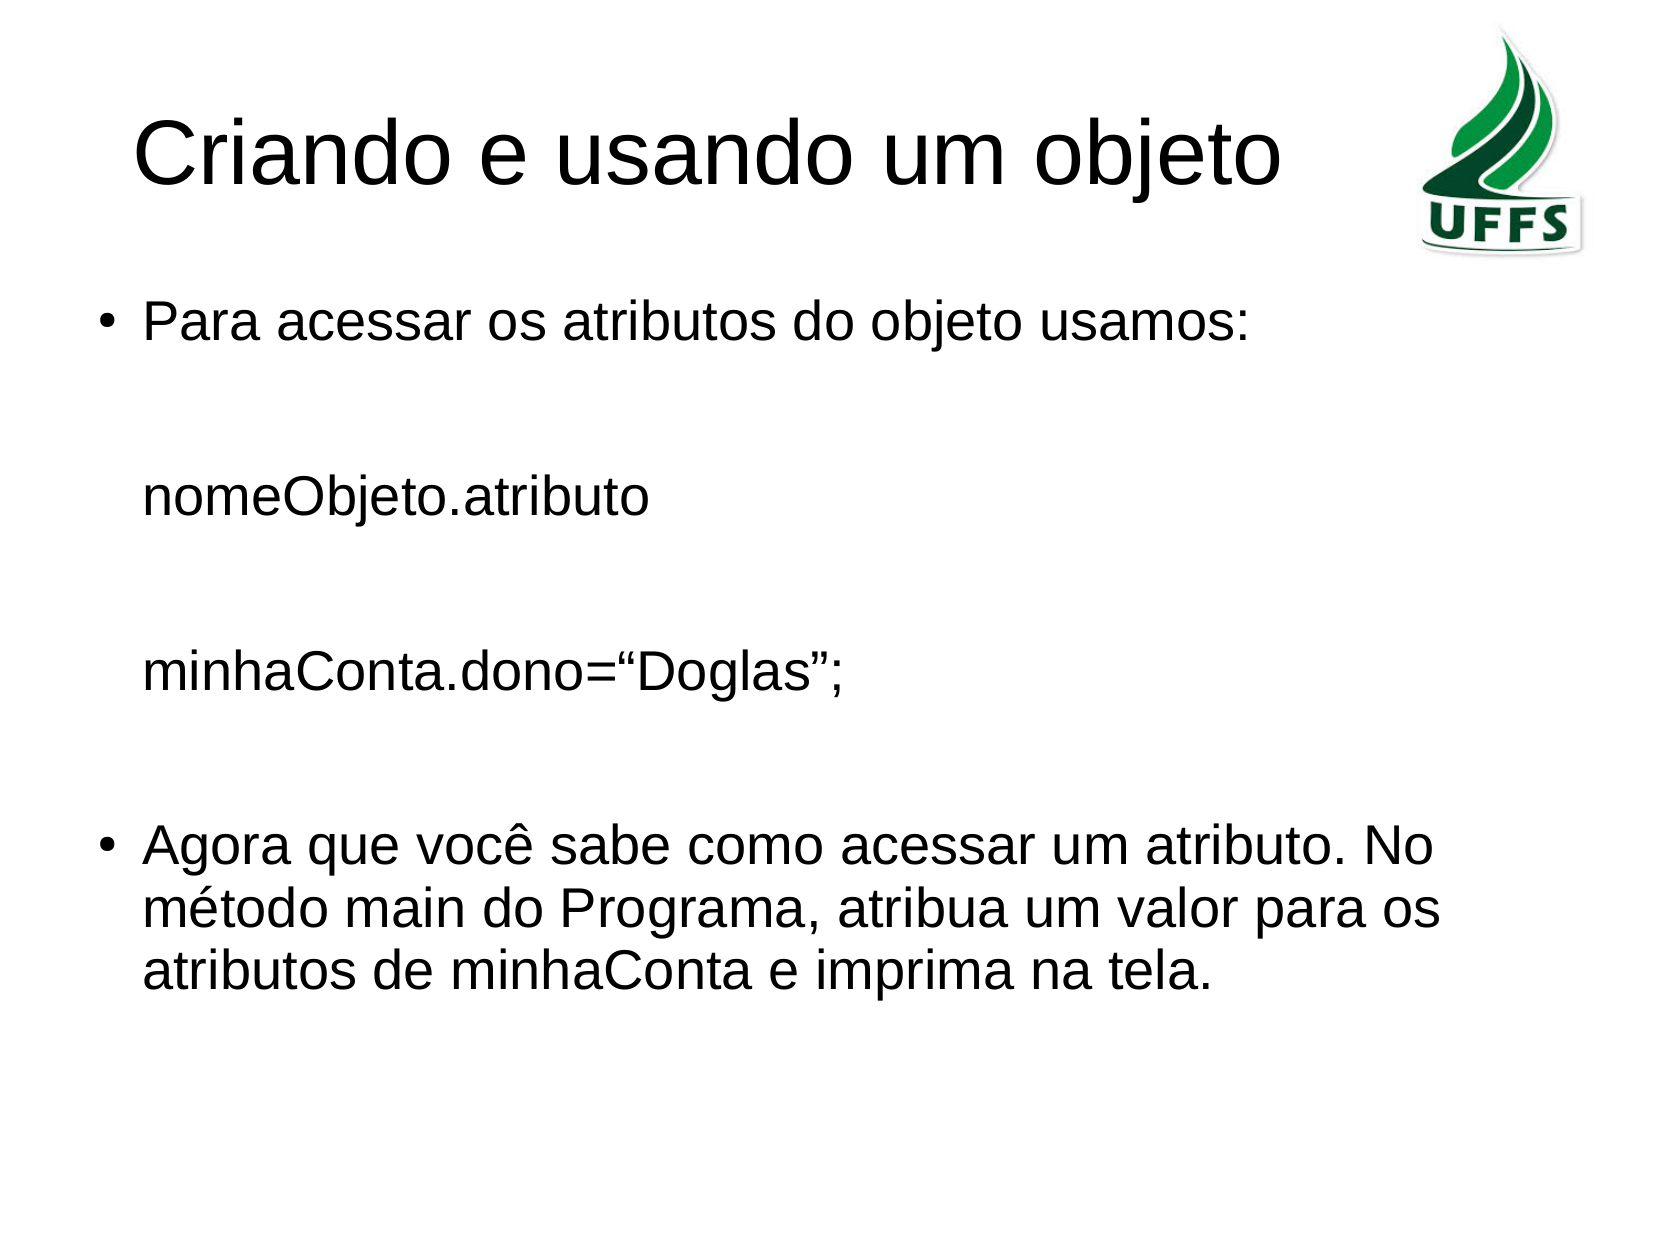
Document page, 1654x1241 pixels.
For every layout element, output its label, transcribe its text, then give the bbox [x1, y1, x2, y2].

list Para acessar os atributos do objeto usamos: nomeObjeto.atributo minhaConta.dono=“Doglas”; Agora que você sabe como acessar um atributo. No método main do Programa, atribua um valor para os atributos de minhaConta e imprima na tela. [82, 290, 1571, 1010]
picture [1381, 20, 1624, 272]
title Criando e usando um objeto [82, 49, 1335, 257]
